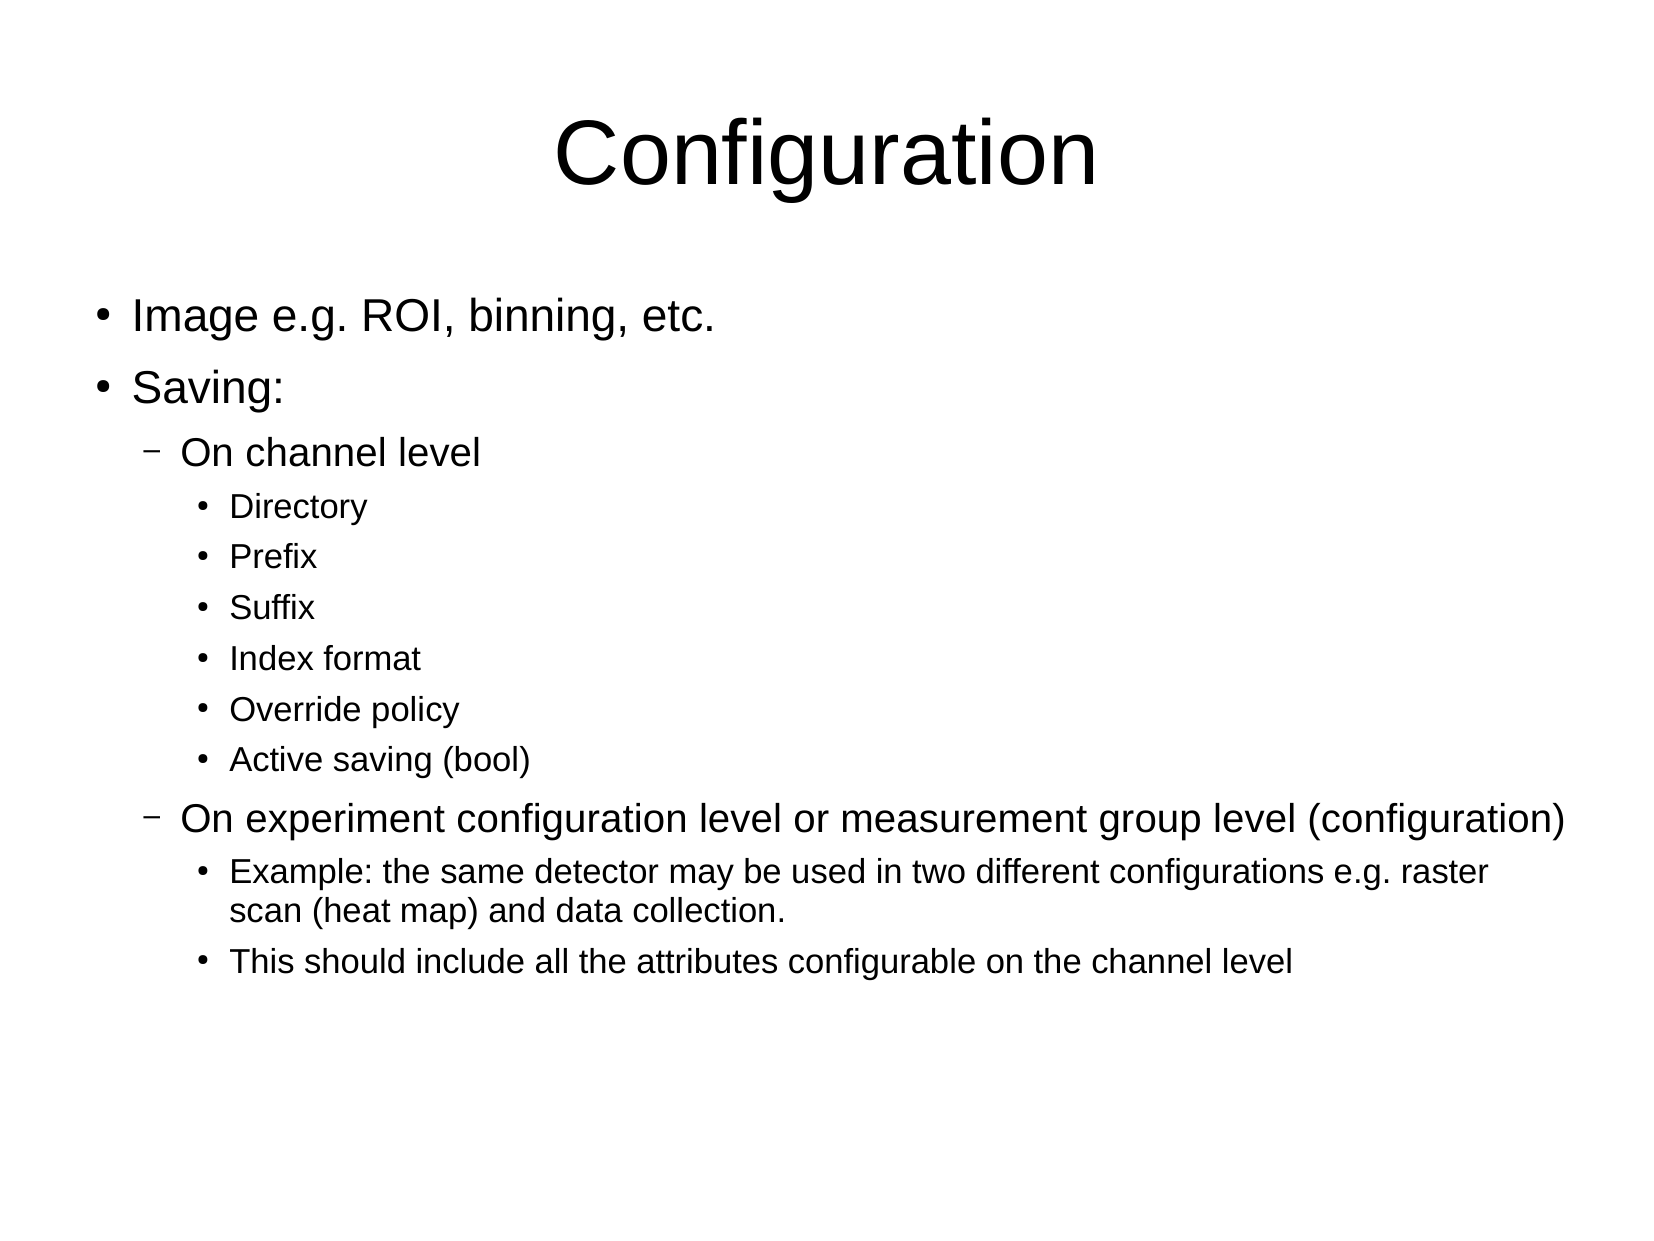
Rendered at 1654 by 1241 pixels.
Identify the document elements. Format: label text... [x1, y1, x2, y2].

list Image e.g. ROI, binning, etc. Saving: On channel level Directory Prefix Suffix Index format Override policy Active saving (bool) On experiment configuration level or measurement group level (configuration) Example: the same detector may be used in two different configurations e.g. raster scan (heat map) and data collection. This should include all the attributes configurable on the channel level [82, 290, 1571, 1010]
title Configuration [82, 49, 1571, 257]
